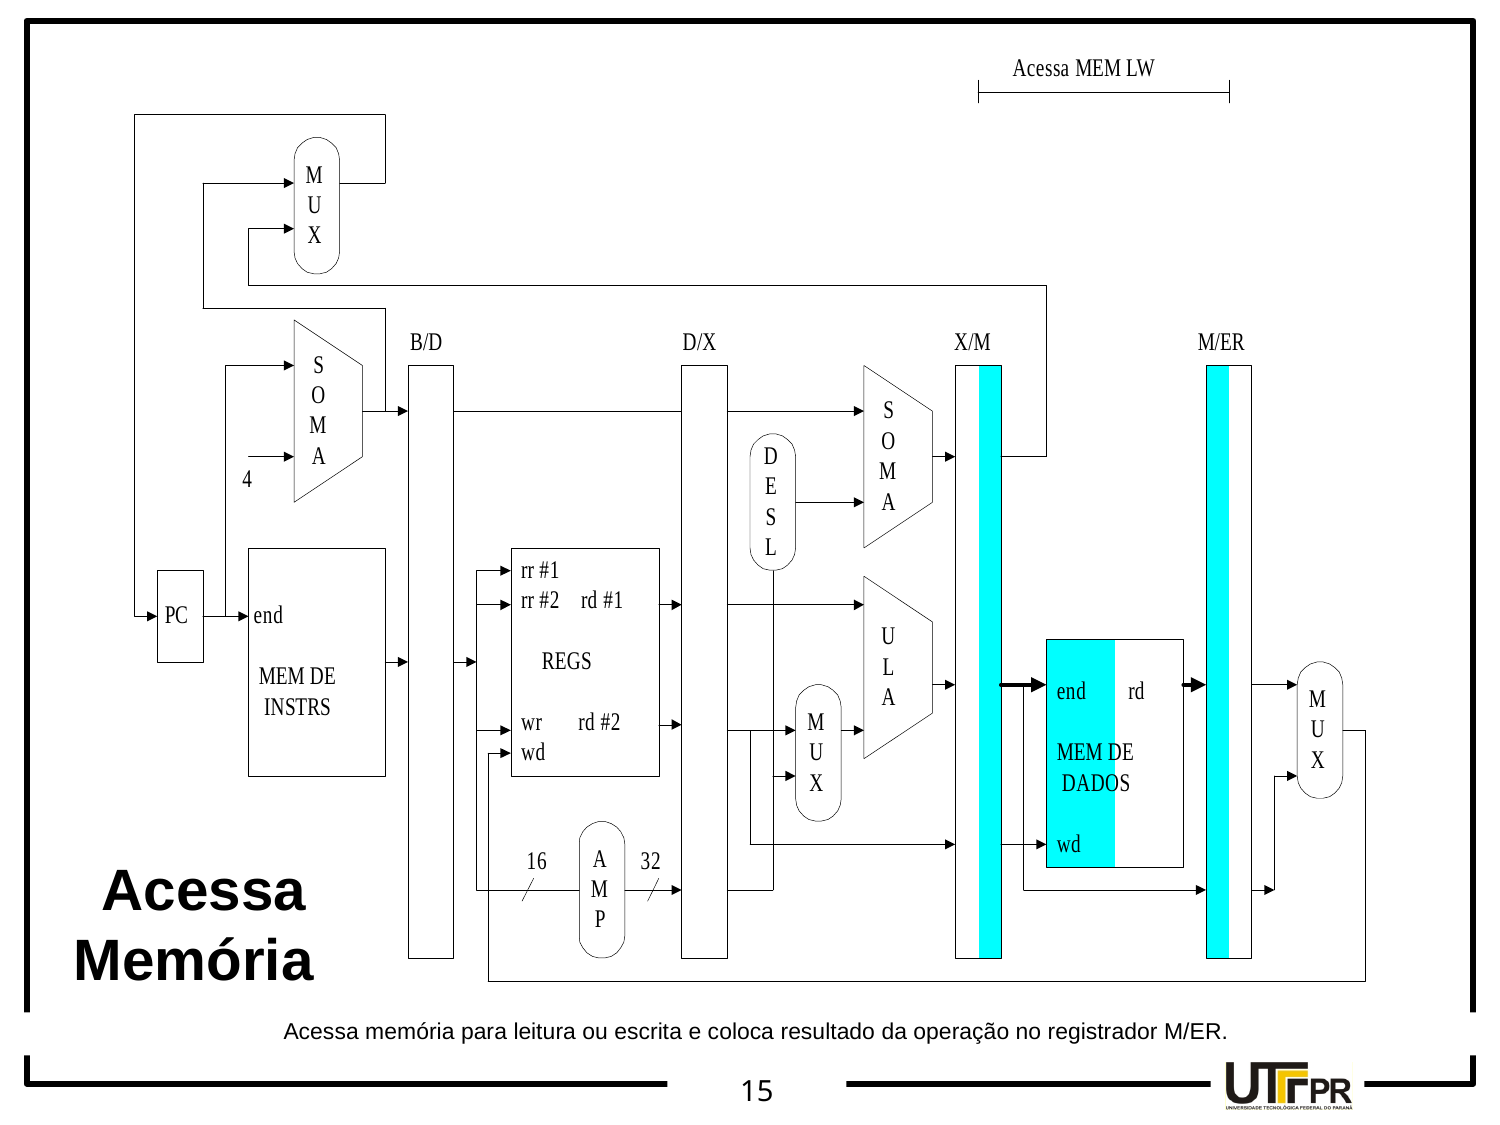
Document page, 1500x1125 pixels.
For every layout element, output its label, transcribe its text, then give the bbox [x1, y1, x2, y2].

picture [1225, 1062, 1353, 1110]
list Acessa memória para leitura ou escrita e coloca resultado da operação no registrador M/ER. [12, 1012, 1500, 1056]
chart [79, 47, 1421, 1008]
title Acessa Memória [37, 844, 351, 1000]
